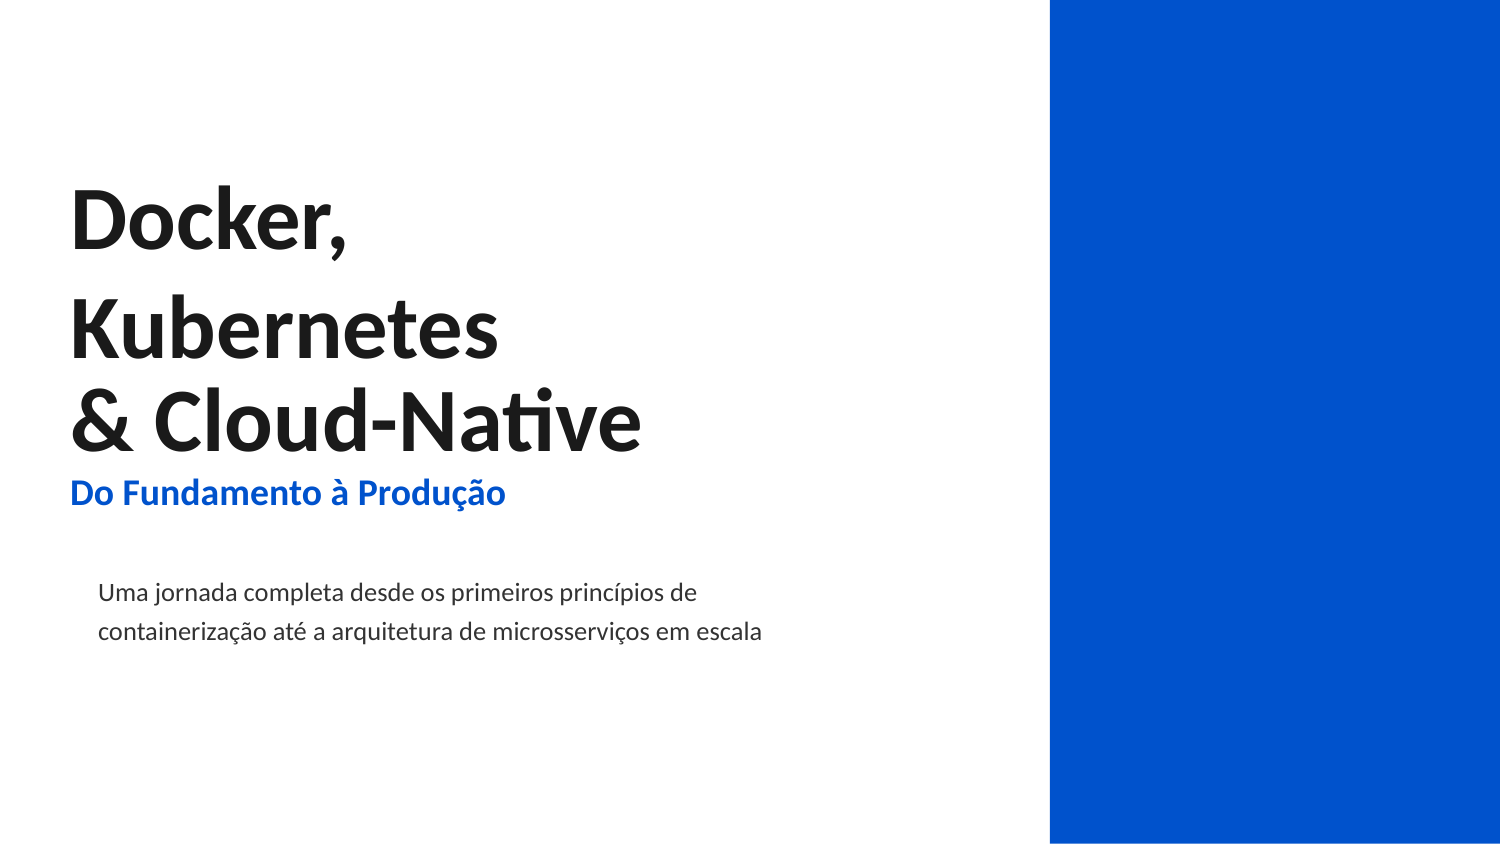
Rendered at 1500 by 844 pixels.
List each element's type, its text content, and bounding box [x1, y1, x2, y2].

text_box Docker, Kubernetes & Cloud-Native [70, 158, 980, 471]
text_box Do Fundamento à Produção [70, 462, 507, 513]
text_box [1049, 0, 1500, 844]
text_box Uma jornada completa desde os primeiros princípios de containerização até a arquitetura de microsserviços em escala [70, 566, 798, 647]
